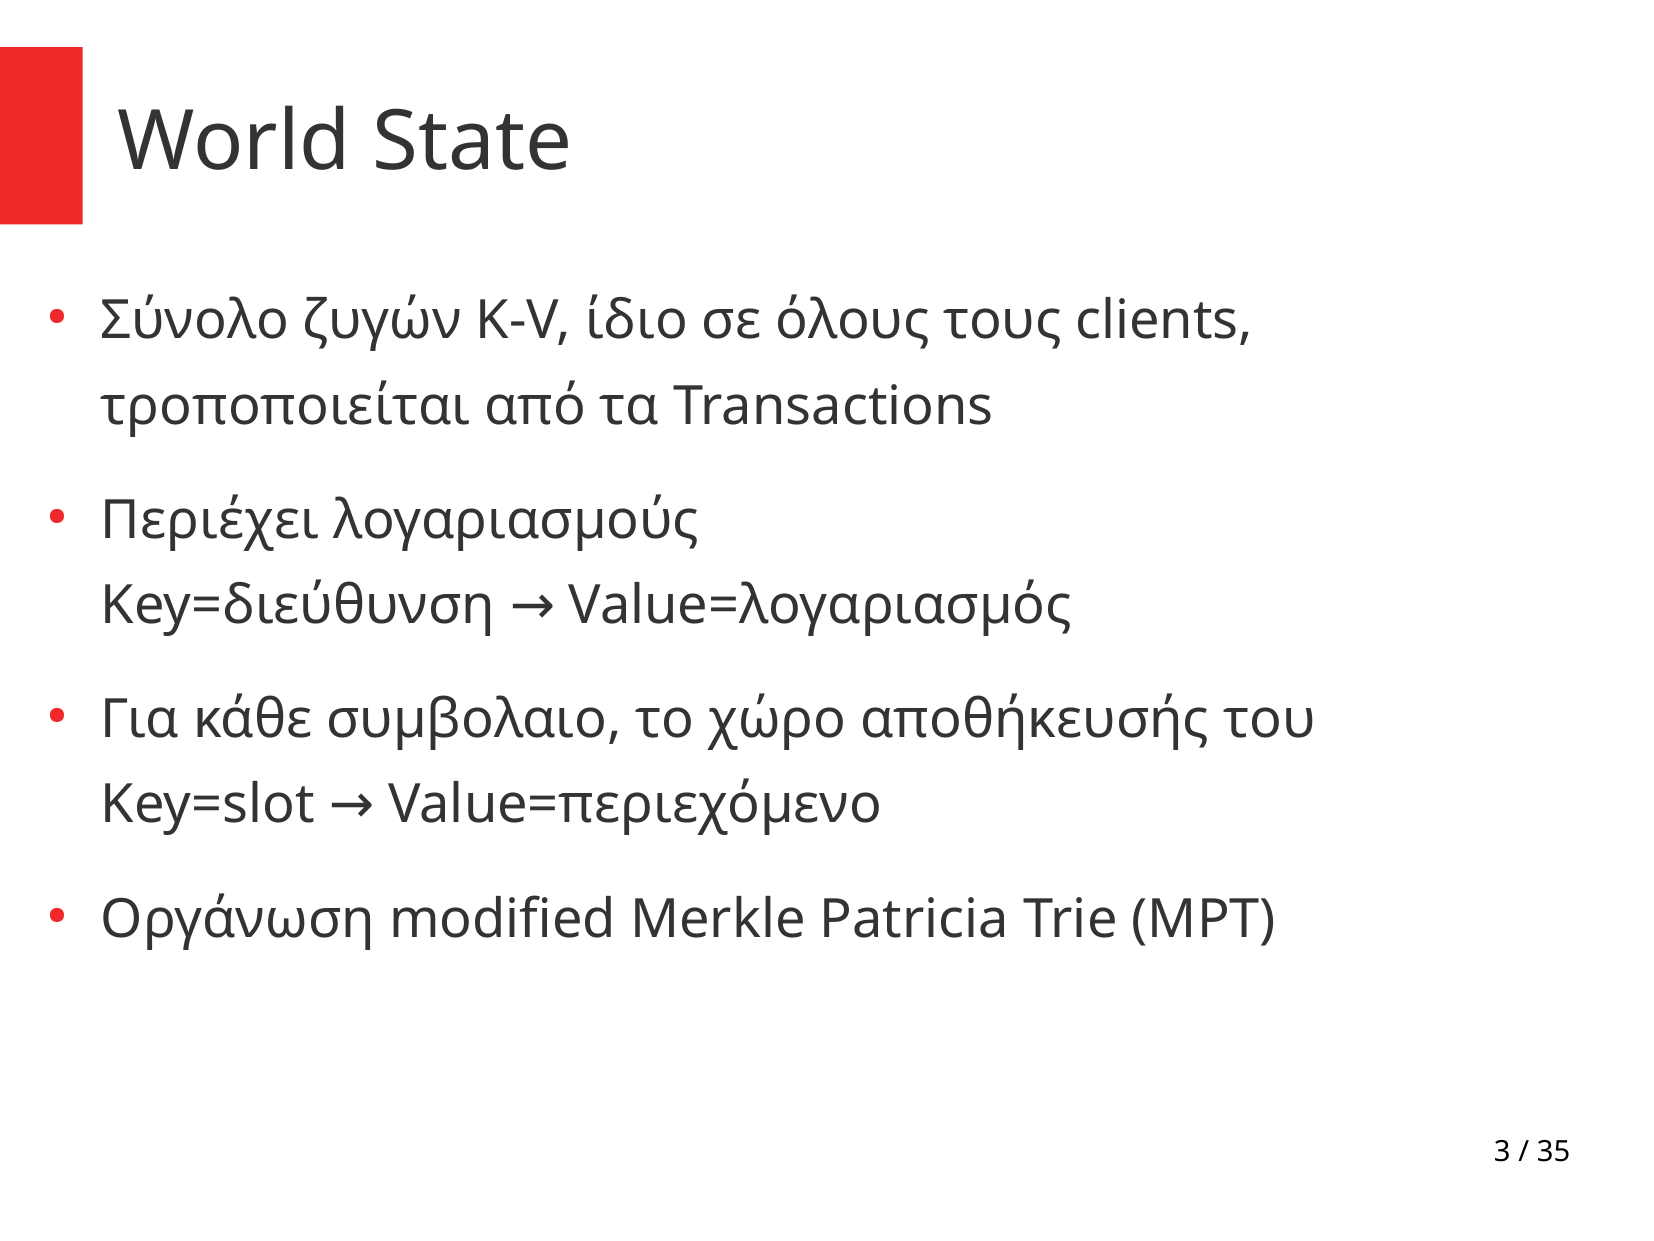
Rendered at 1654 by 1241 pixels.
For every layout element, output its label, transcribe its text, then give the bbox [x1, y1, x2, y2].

list Σύνολο ζυγών K-V, ίδιο σε όλους τους clients, τροποποιείται από τα Transactions Περιέχει λογαριασμούς Key=διεύθυνση → Value=λογαριασμός Για κάθε συμβολαιο, το χώρο αποθήκευσής του Key=slot → Value=περιεχόμενο Οργάνωση modified Merkle Patricia Trie (MPT) [29, 270, 1620, 1201]
title World State [117, 33, 1571, 241]
